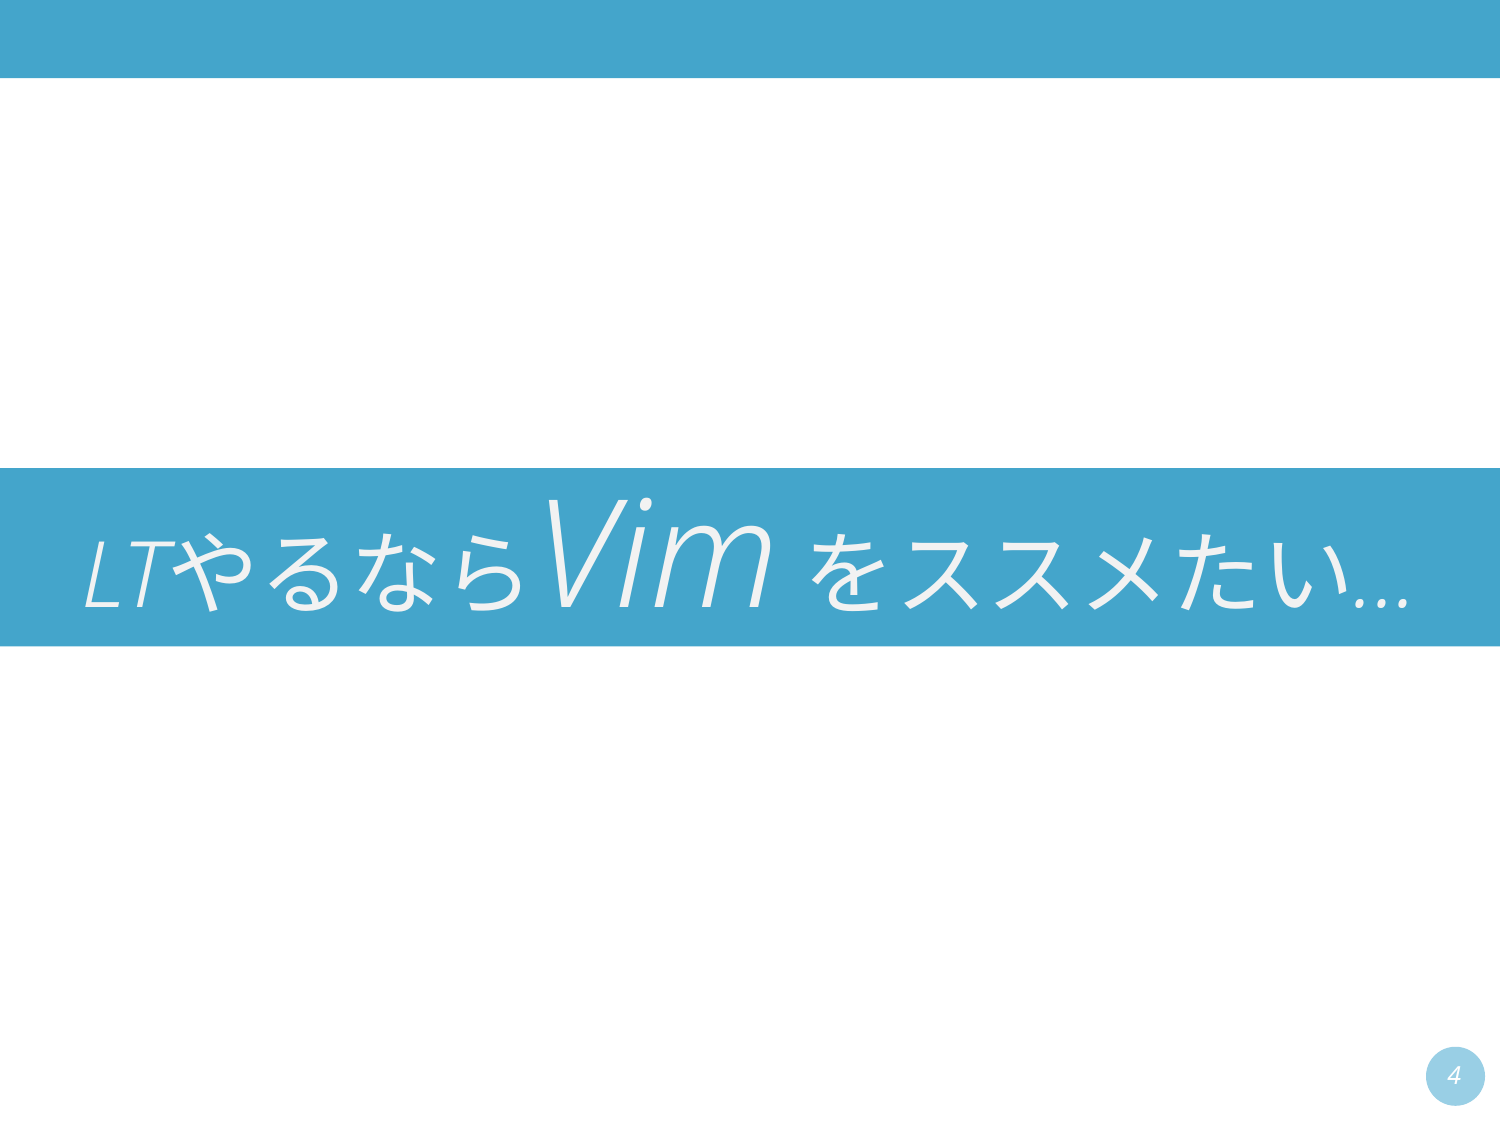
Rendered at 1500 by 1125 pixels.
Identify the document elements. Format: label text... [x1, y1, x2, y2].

slide_number <number> [1424, 1046, 1484, 1107]
text_box LTやるならVim をススメたい... [0, 450, 1500, 646]
